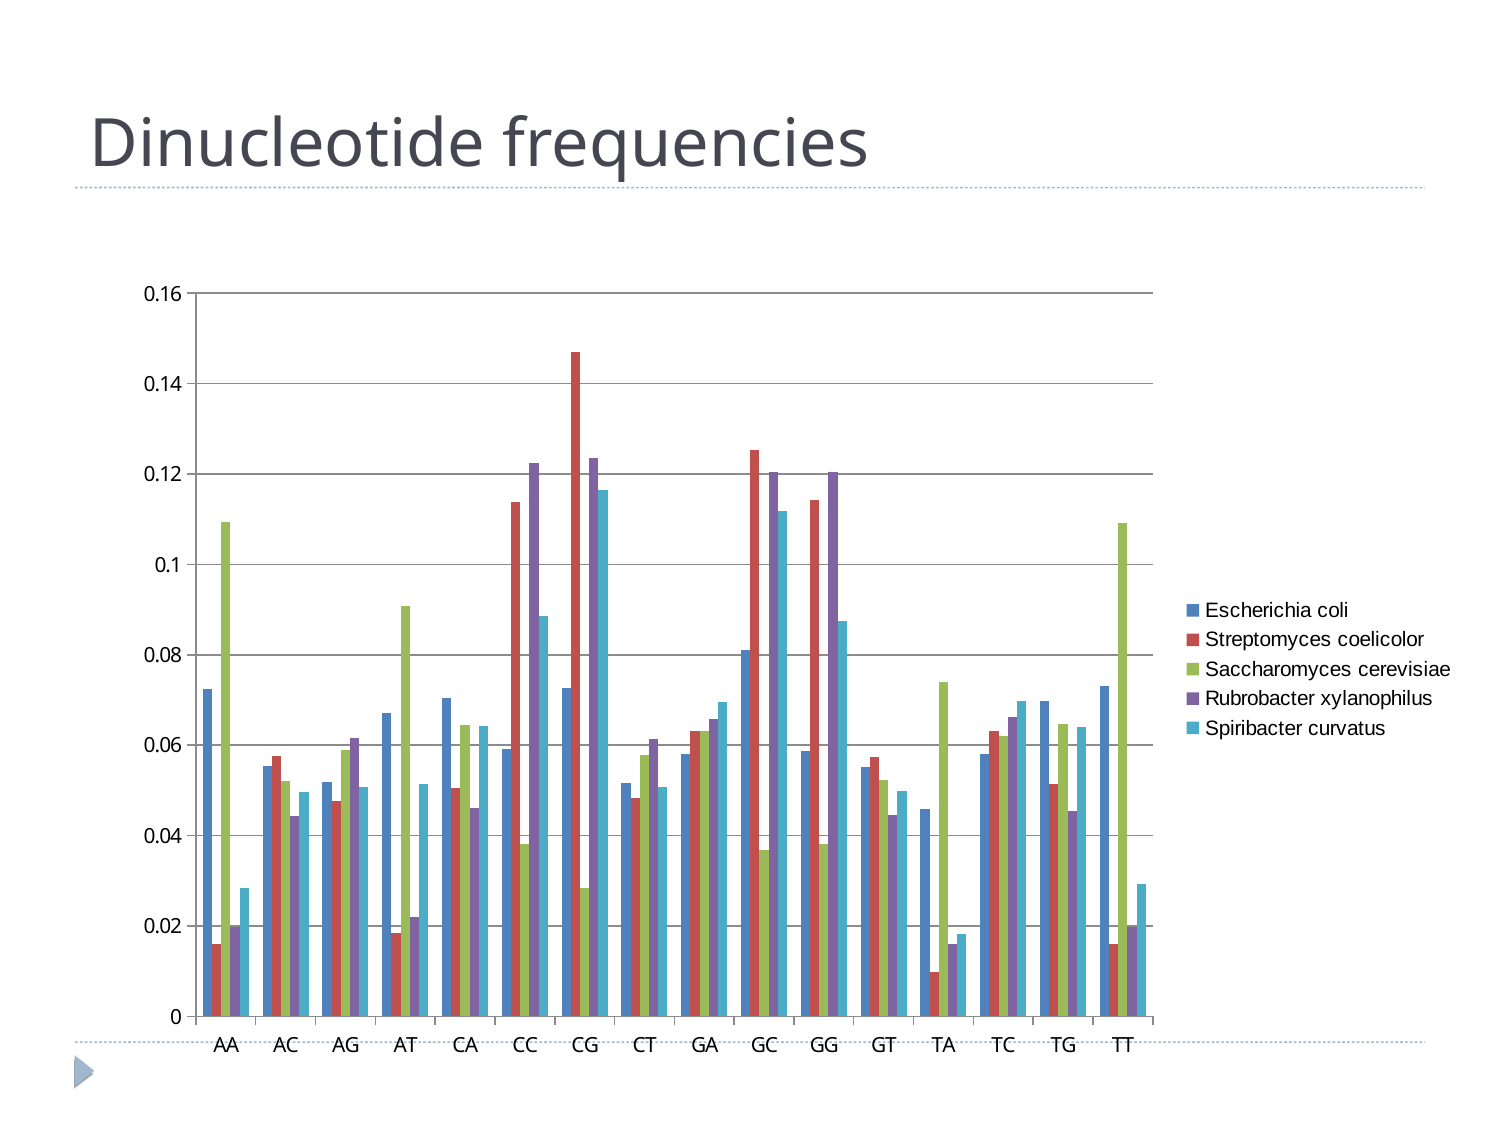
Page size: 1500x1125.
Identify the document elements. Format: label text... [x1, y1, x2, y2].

text_box Dinucleotide frequencies [75, 24, 1425, 188]
chart [116, 262, 1470, 1076]
